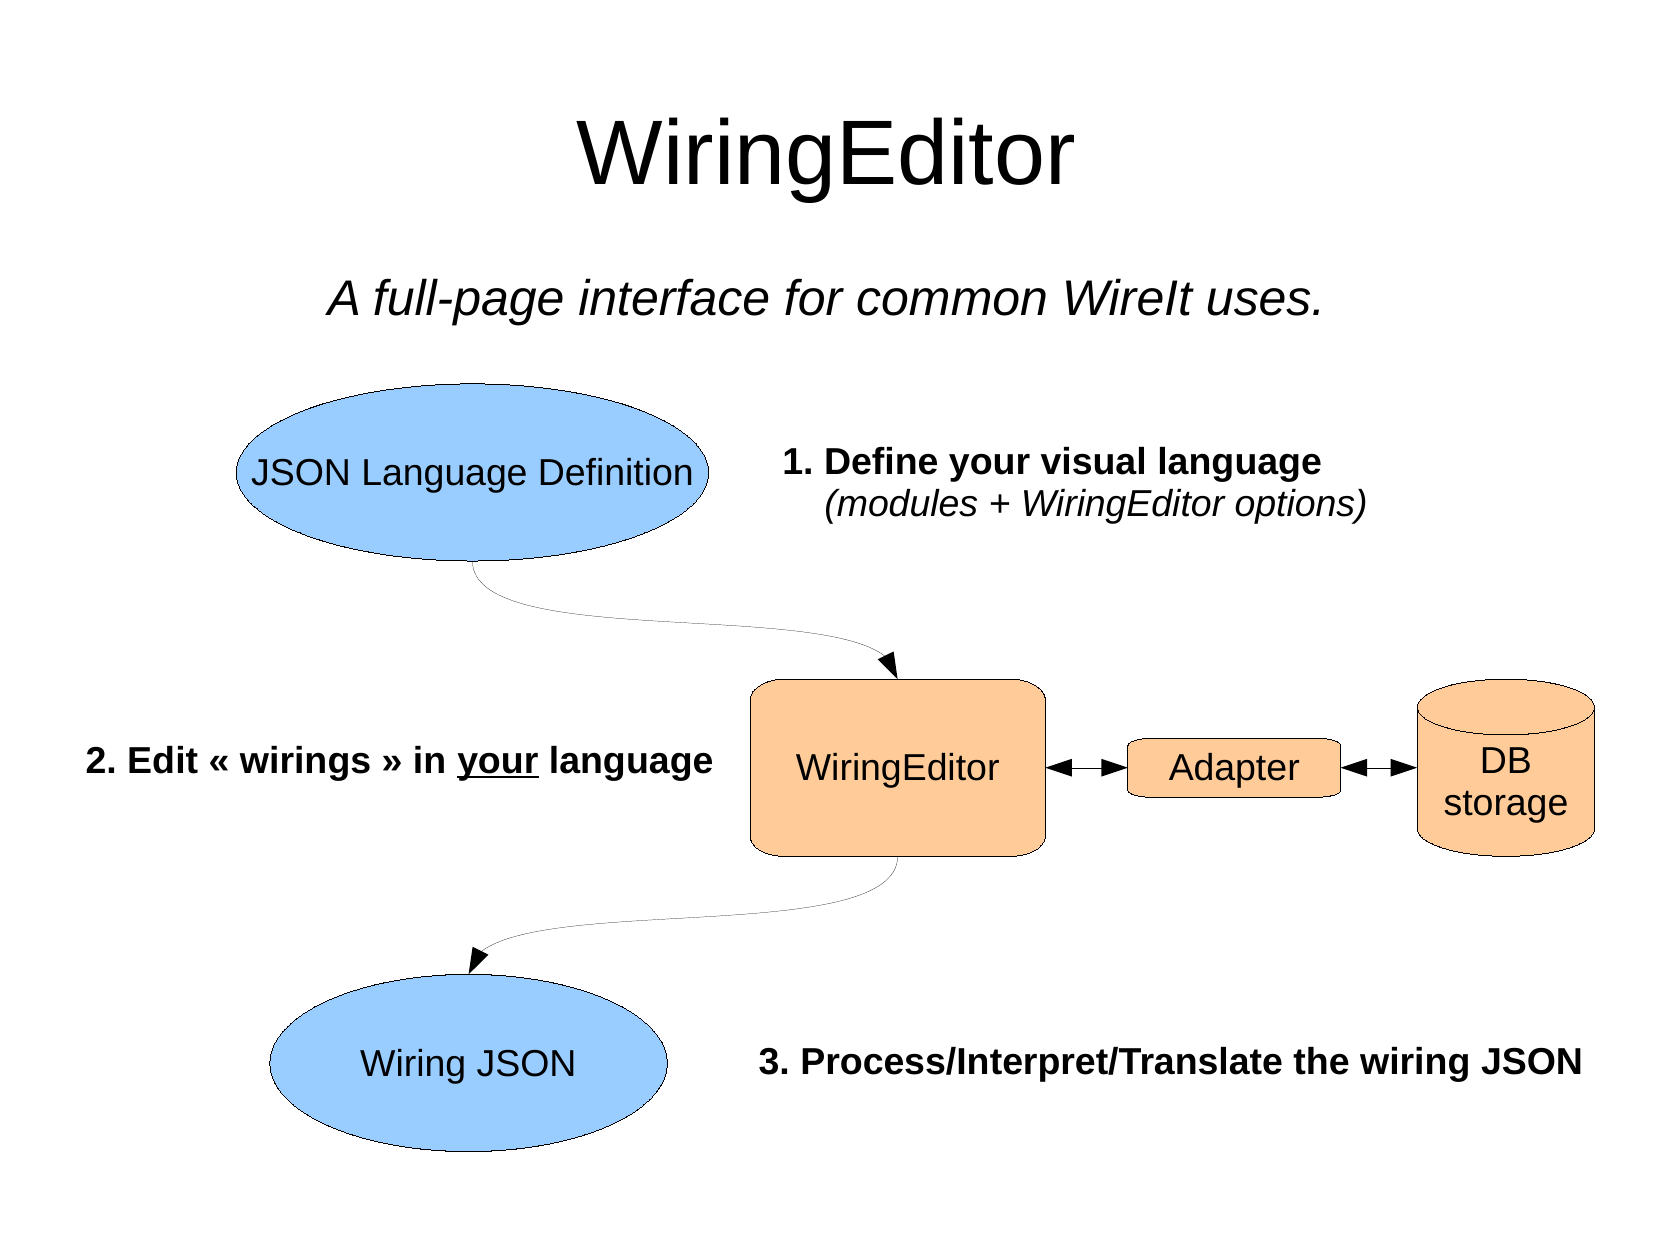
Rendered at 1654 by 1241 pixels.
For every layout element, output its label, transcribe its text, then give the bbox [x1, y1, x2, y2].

text_box 2. Edit « wirings » in your language [70, 732, 751, 790]
text_box Adapter [1127, 738, 1341, 798]
text_box DB storage [1417, 679, 1595, 857]
text_box JSON Language Definition [236, 383, 709, 562]
text_box WiringEditor [750, 679, 1046, 857]
title WiringEditor [82, 56, 1571, 250]
text_box 1. Define your visual language (modules + WiringEditor options) [767, 432, 1581, 532]
text_box A full-page interface for common WireIt uses. [147, 206, 1506, 389]
text_box Wiring JSON [269, 974, 668, 1152]
text_box 3. Process/Interpret/Translate the wiring JSON [743, 1033, 1599, 1091]
